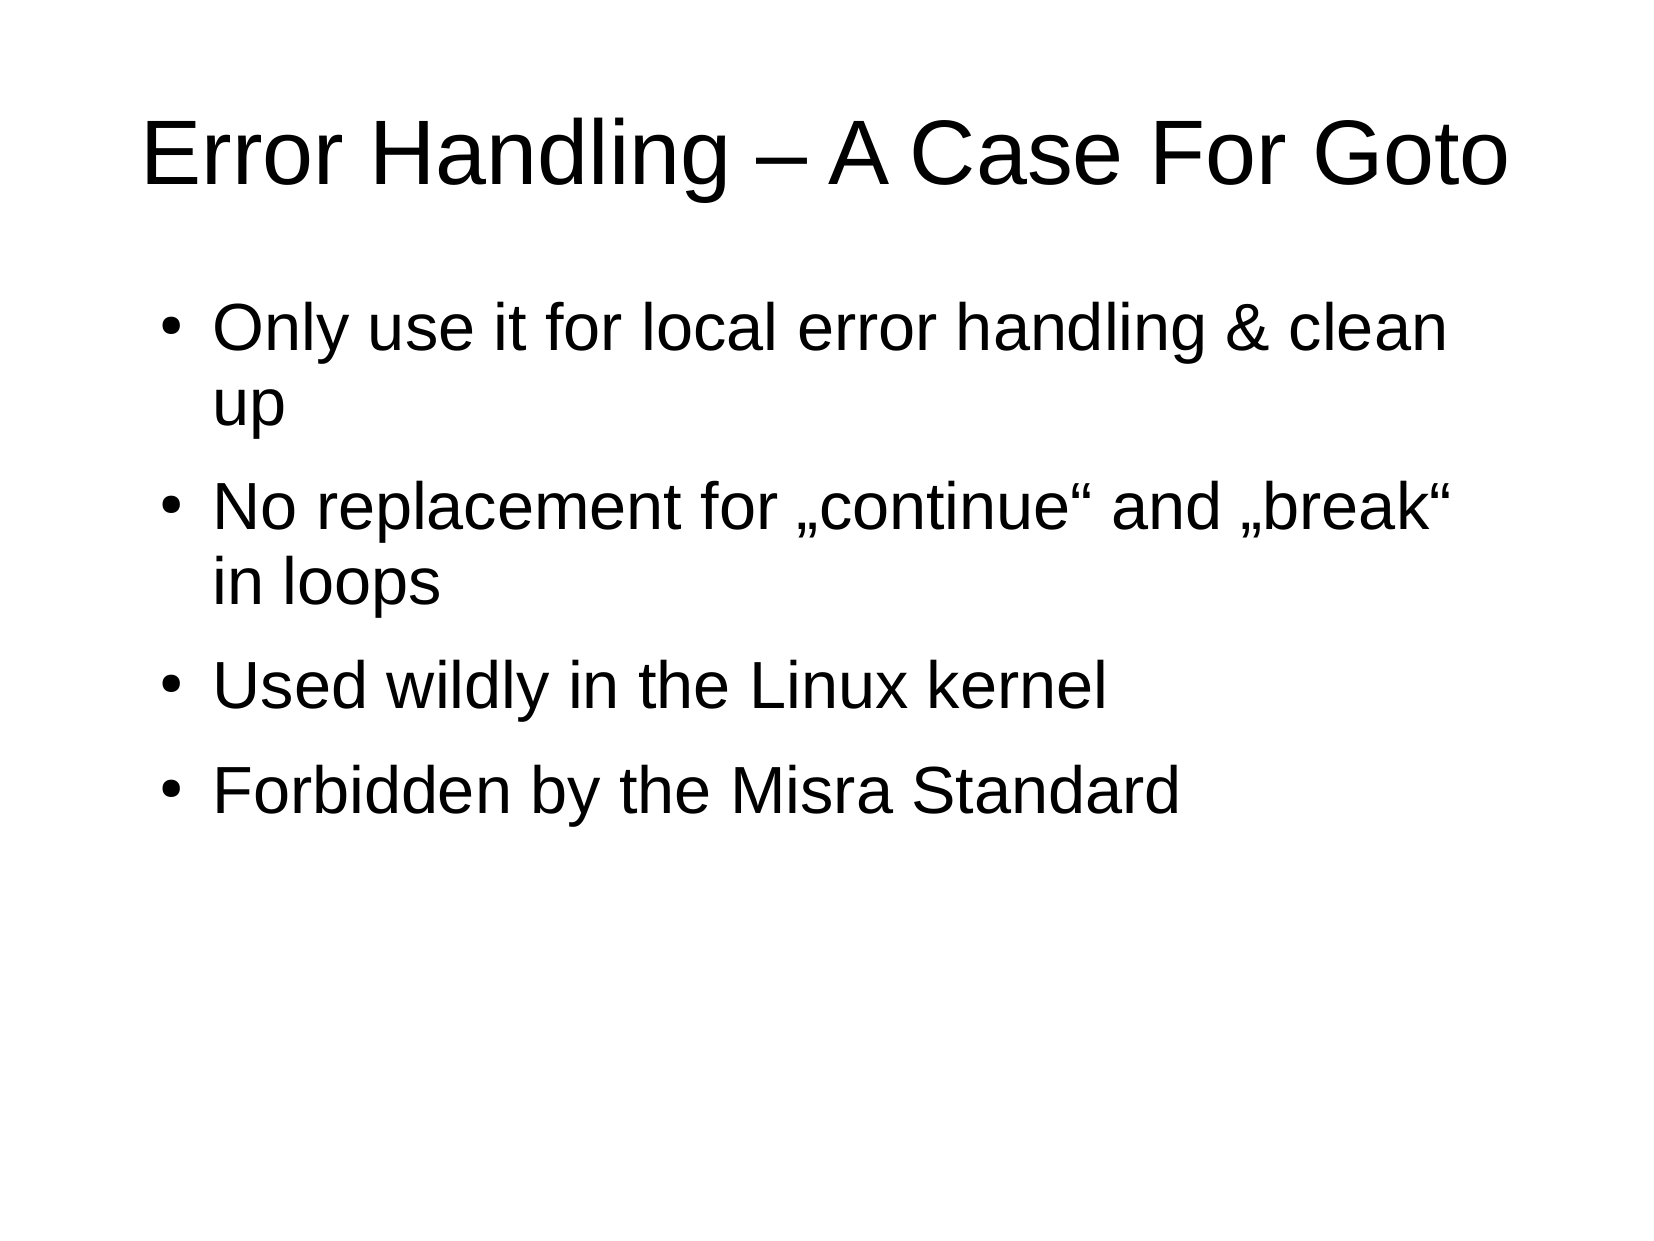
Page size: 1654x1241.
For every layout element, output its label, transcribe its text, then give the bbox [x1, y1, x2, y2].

list Only use it for local error handling & clean up No replacement for „continue“ and „break“ in loops Used wildly in the Linux kernel Forbidden by the Misra Standard [141, 290, 1501, 1010]
title Error Handling – A Case For Goto [82, 49, 1571, 257]
